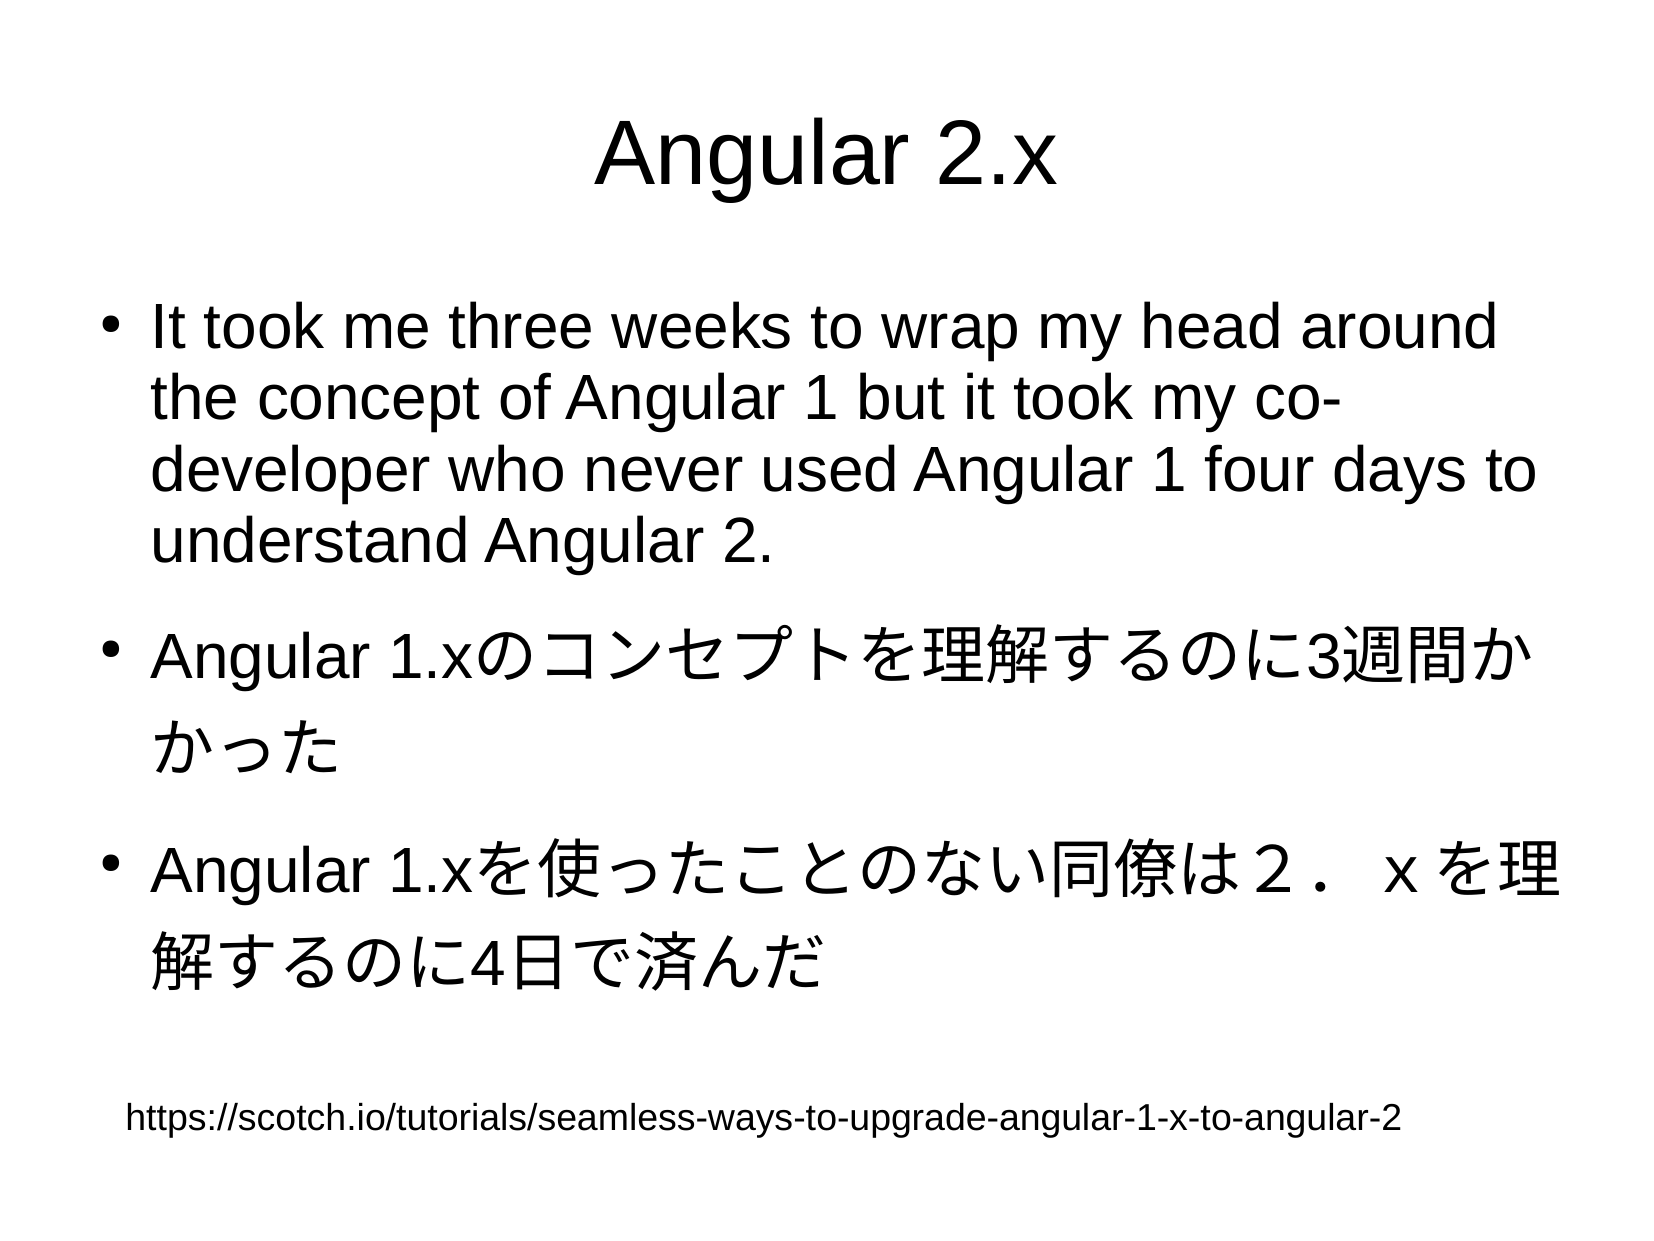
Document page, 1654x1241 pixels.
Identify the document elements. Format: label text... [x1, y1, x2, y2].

list It took me three weeks to wrap my head around the concept of Angular 1 but it took my co-developer who never used Angular 1 four days to understand Angular 2. Angular 1.xのコンセプトを理解するのに3週間かかった Angular 1.xを使ったことのない同僚は２．ｘを理解するのに4日で済んだ [82, 290, 1571, 1010]
title Angular 2.x [82, 49, 1571, 257]
text_box https://scotch.io/tutorials/seamless-ways-to-upgrade-angular-1-x-to-angular-2 [110, 1088, 1418, 1146]
